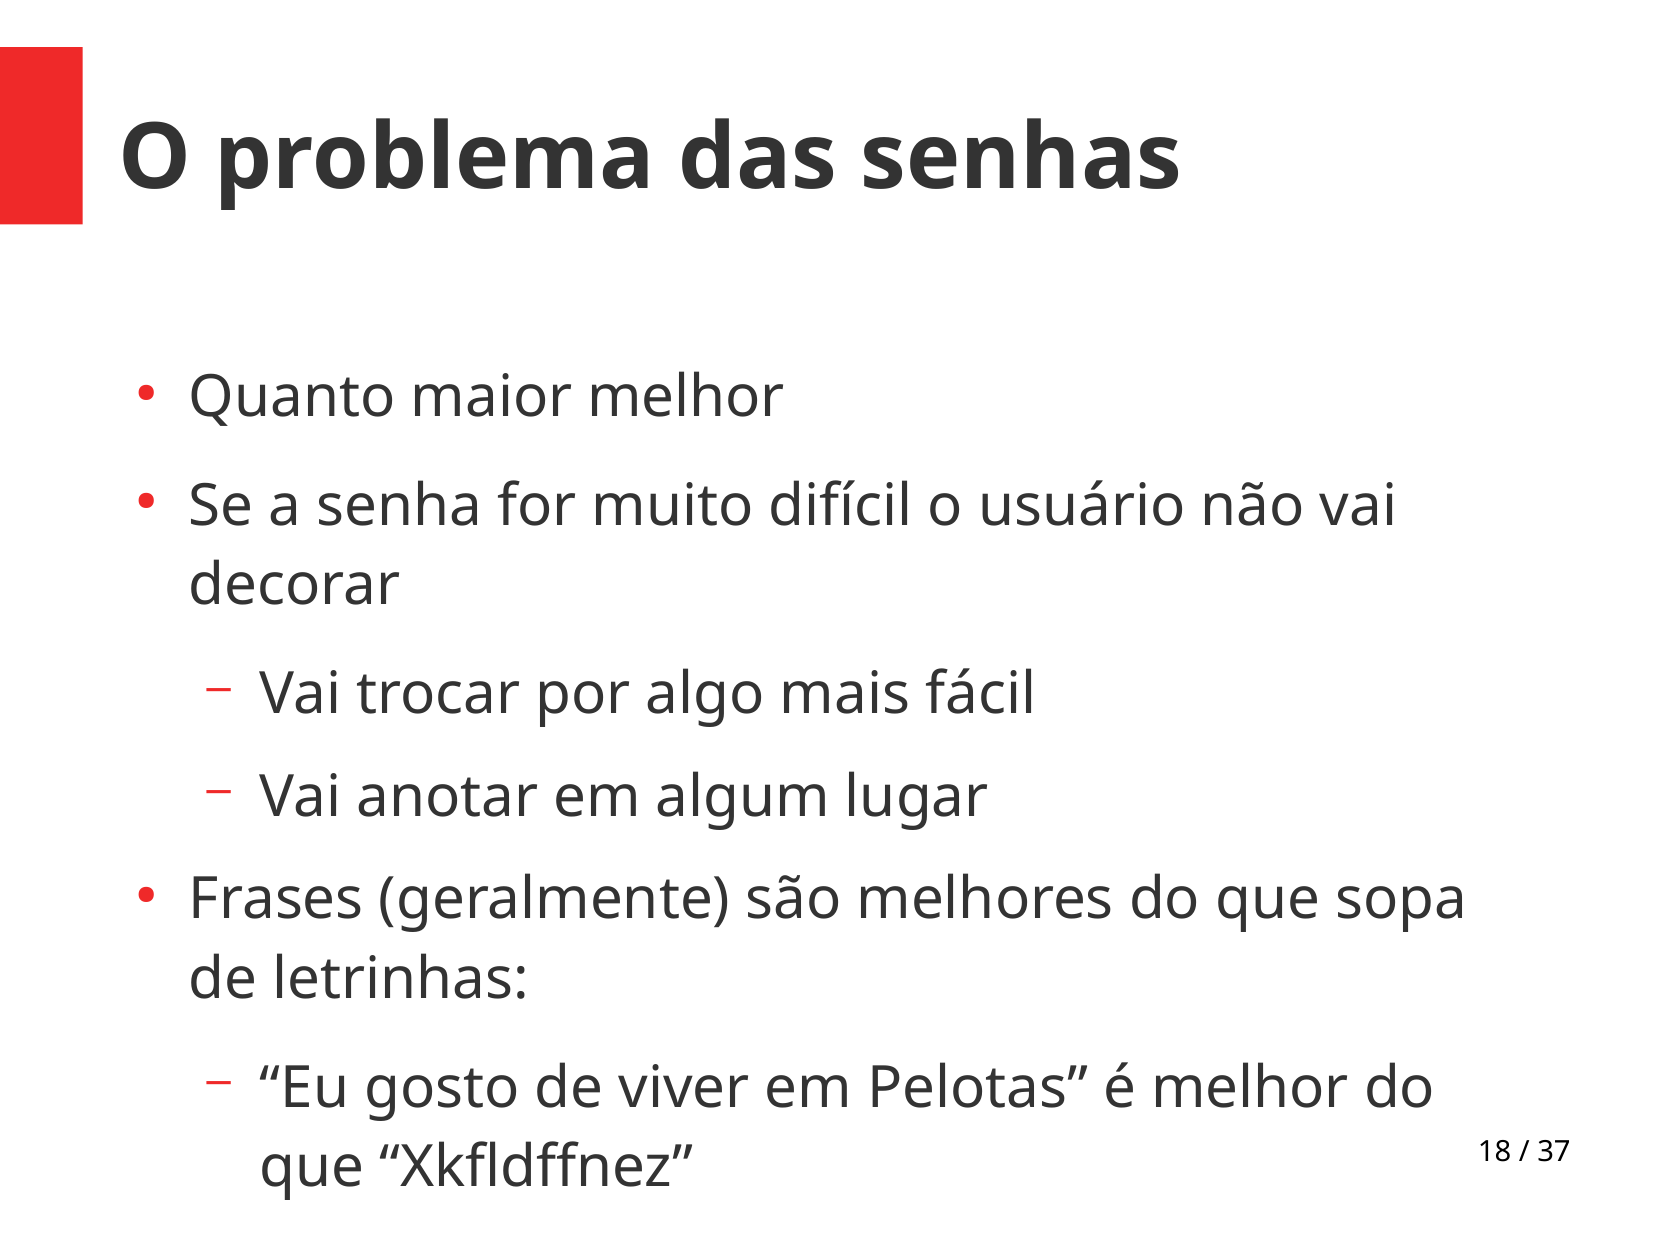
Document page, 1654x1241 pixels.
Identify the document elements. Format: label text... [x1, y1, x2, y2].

list Quanto maior melhor Se a senha for muito difícil o usuário não vai decorar Vai trocar por algo mais fácil Vai anotar em algum lugar Frases (geralmente) são melhores do que sopa de letrinhas: “Eu gosto de viver em Pelotas” é melhor do que “Xkfldffnez” [118, 354, 1536, 1074]
title O problema das senhas [118, 49, 1571, 257]
